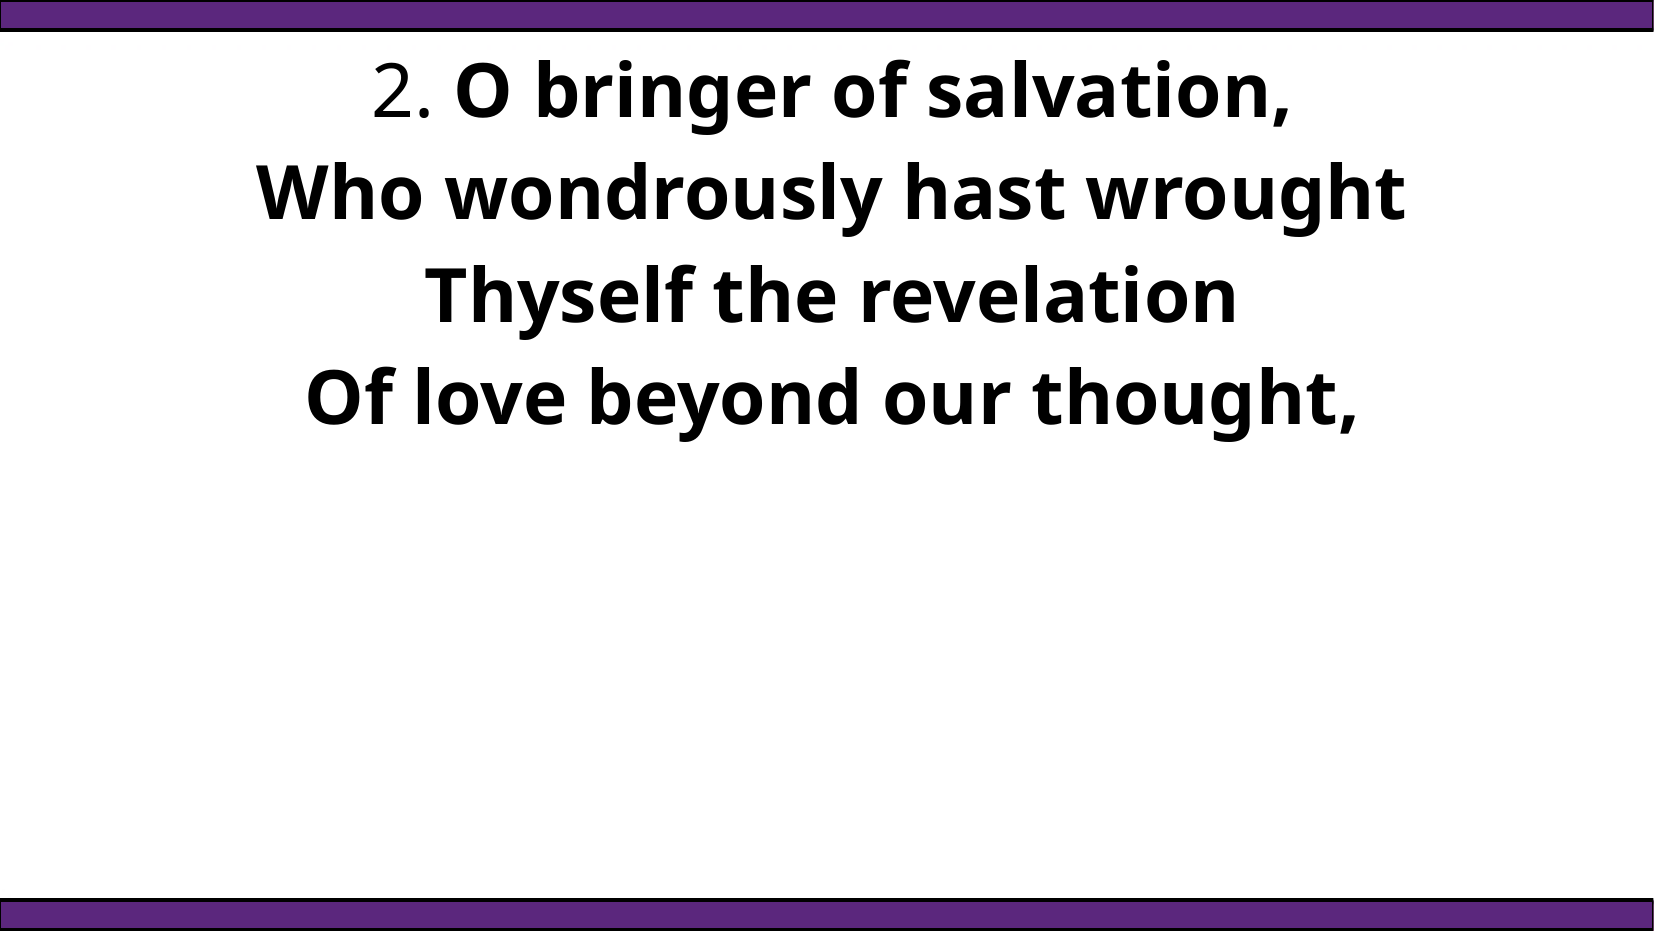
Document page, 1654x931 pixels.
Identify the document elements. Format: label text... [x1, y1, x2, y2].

text_box 2. O bringer of salvation, Who wondrously hast wrought Thyself the revelation Of love beyond our thought, [90, 30, 1576, 445]
text_box [0, 0, 1654, 31]
text_box [0, 900, 1654, 931]
picture [0, 31, 1654, 900]
